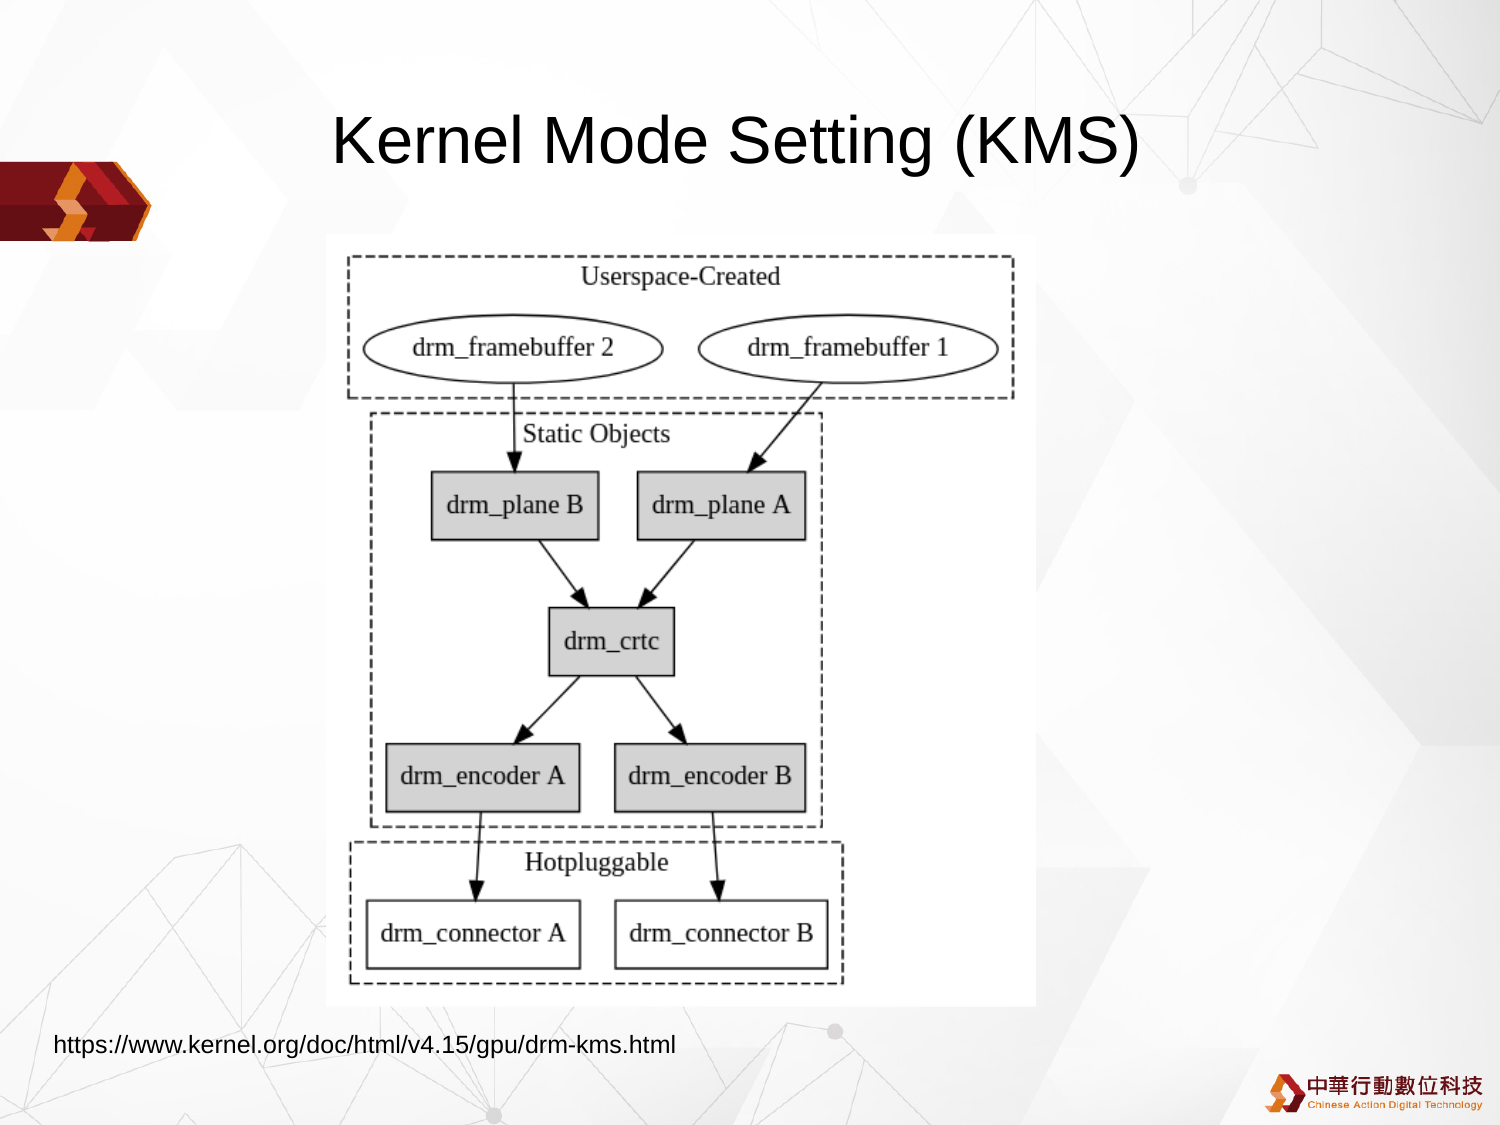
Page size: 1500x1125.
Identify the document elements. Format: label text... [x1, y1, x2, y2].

text_box https://www.kernel.org/doc/html/v4.15/gpu/drm-kms.html [38, 1023, 912, 1075]
picture [0, 0, 1500, 1125]
title Kernel Mode Setting (KMS) [201, 87, 1273, 195]
